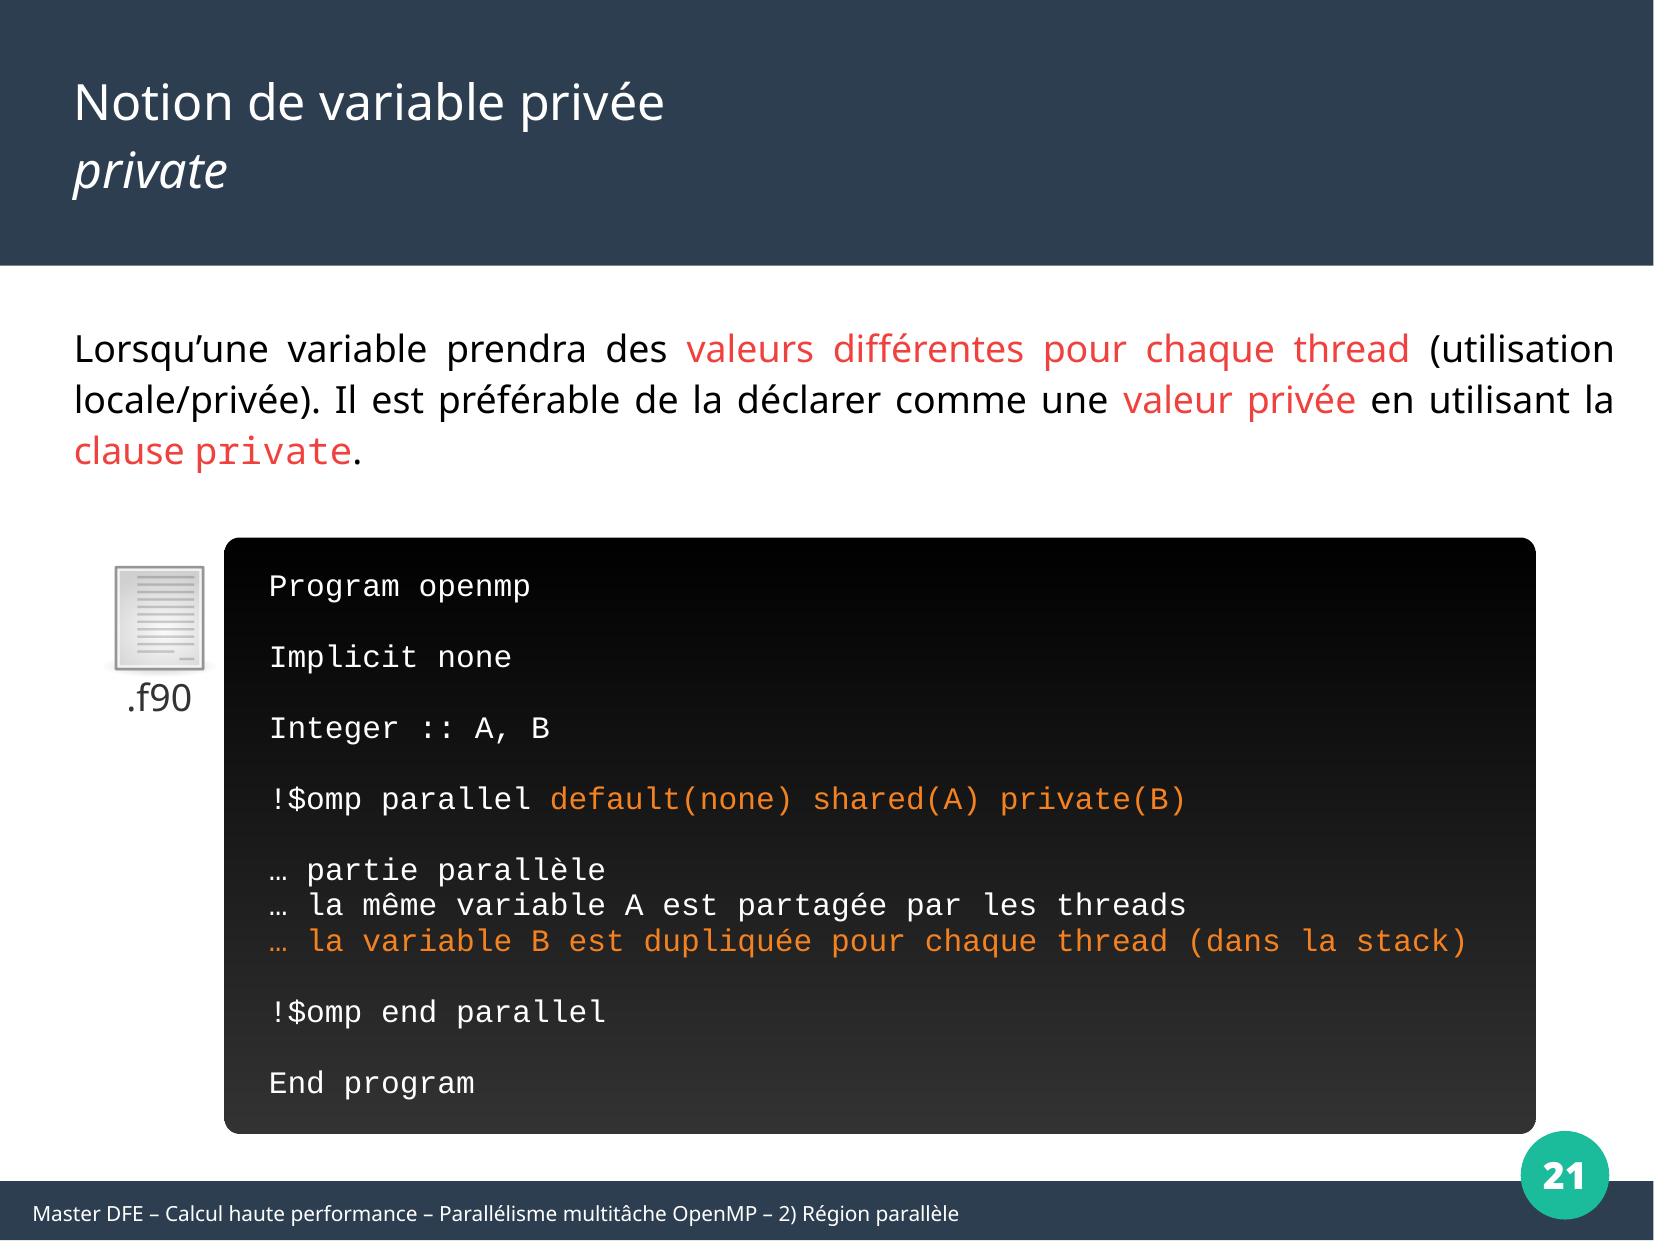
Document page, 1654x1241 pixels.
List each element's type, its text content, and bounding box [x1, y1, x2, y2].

picture [100, 561, 219, 663]
text_box Notion de variable privée private [59, 59, 1477, 209]
text_box .f90 [82, 663, 237, 730]
text_box Master DFE – Calcul haute performance – Parallélisme multitâche OpenMP – 2) Région parallèle [17, 1191, 1436, 1235]
text_box Program openmp Implicit none Integer :: A, B !$omp parallel default(none) shared(A) private(B) … partie parallèle … la même variable A est partagée par les threads … la variable B est dupliquée pour chaque thread (dans la stack) !$omp end parallel End program [254, 563, 1524, 1111]
text_box Lorsqu’une variable prendra des valeurs différentes pour chaque thread (utilisation locale/privée). Il est préférable de la déclarer comme une valeur privée en utilisant la clause private. [59, 314, 1630, 533]
text_box [224, 537, 1536, 1134]
